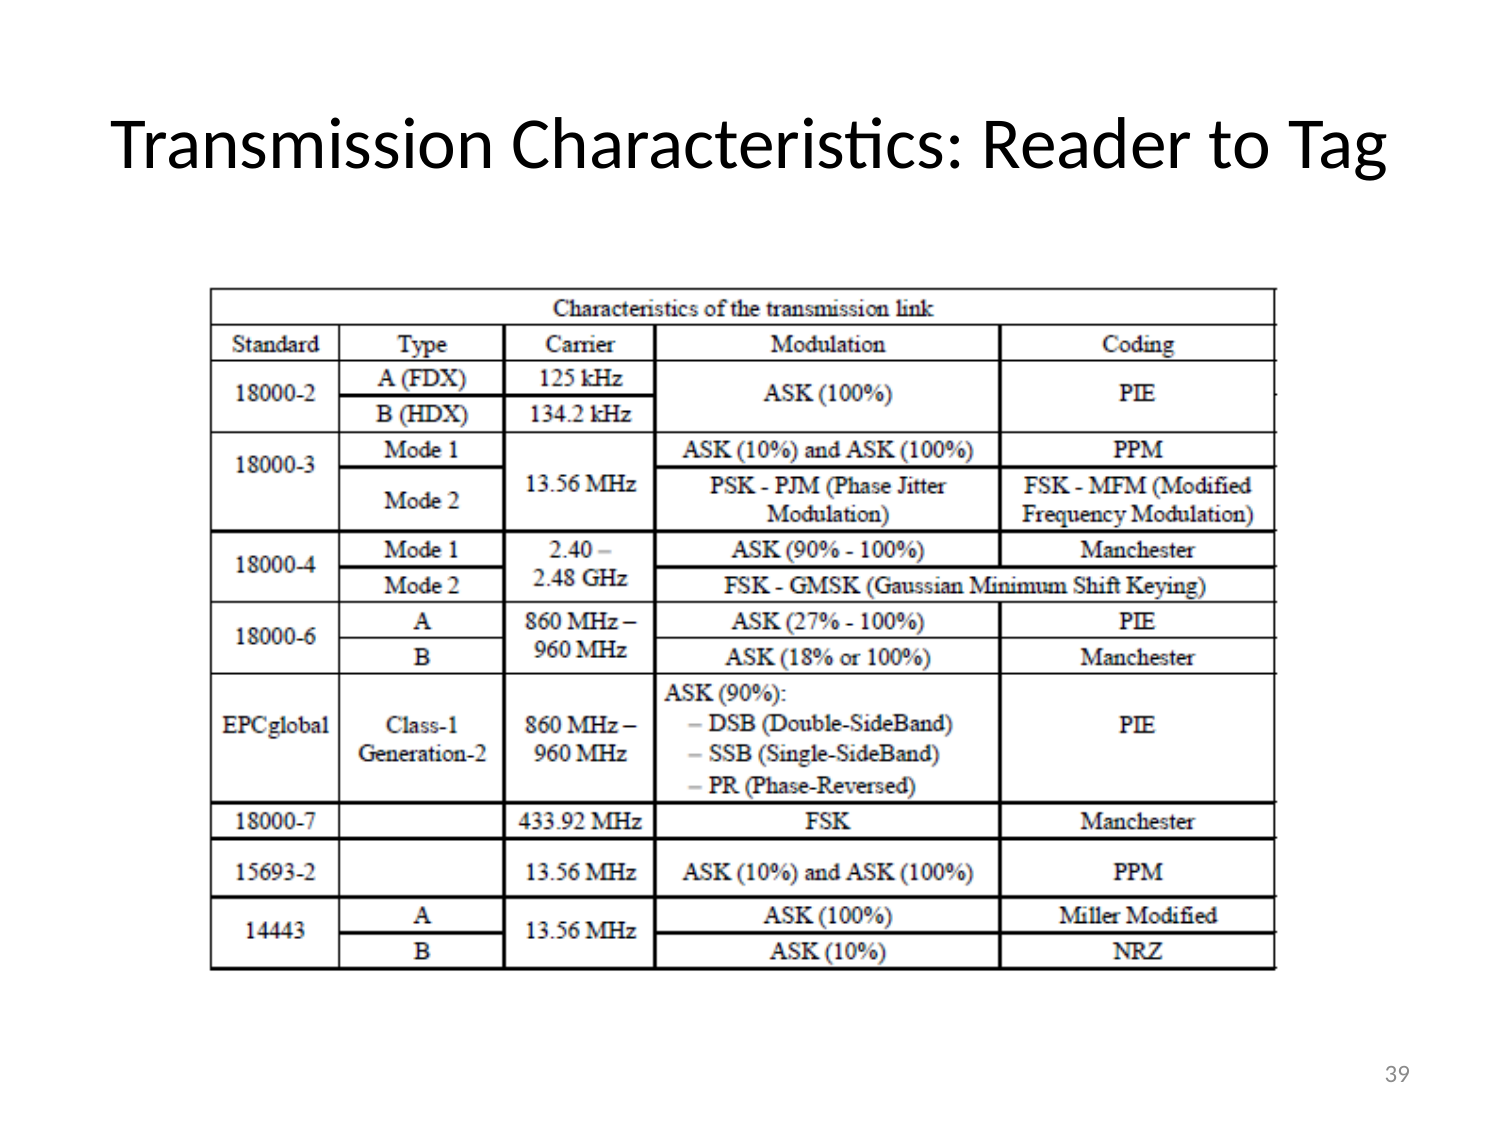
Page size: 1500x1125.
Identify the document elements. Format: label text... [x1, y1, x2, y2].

picture [135, 262, 1336, 988]
slide_number <number> [1074, 1042, 1425, 1103]
title Transmission Characteristics: Reader to Tag [75, 45, 1425, 233]
